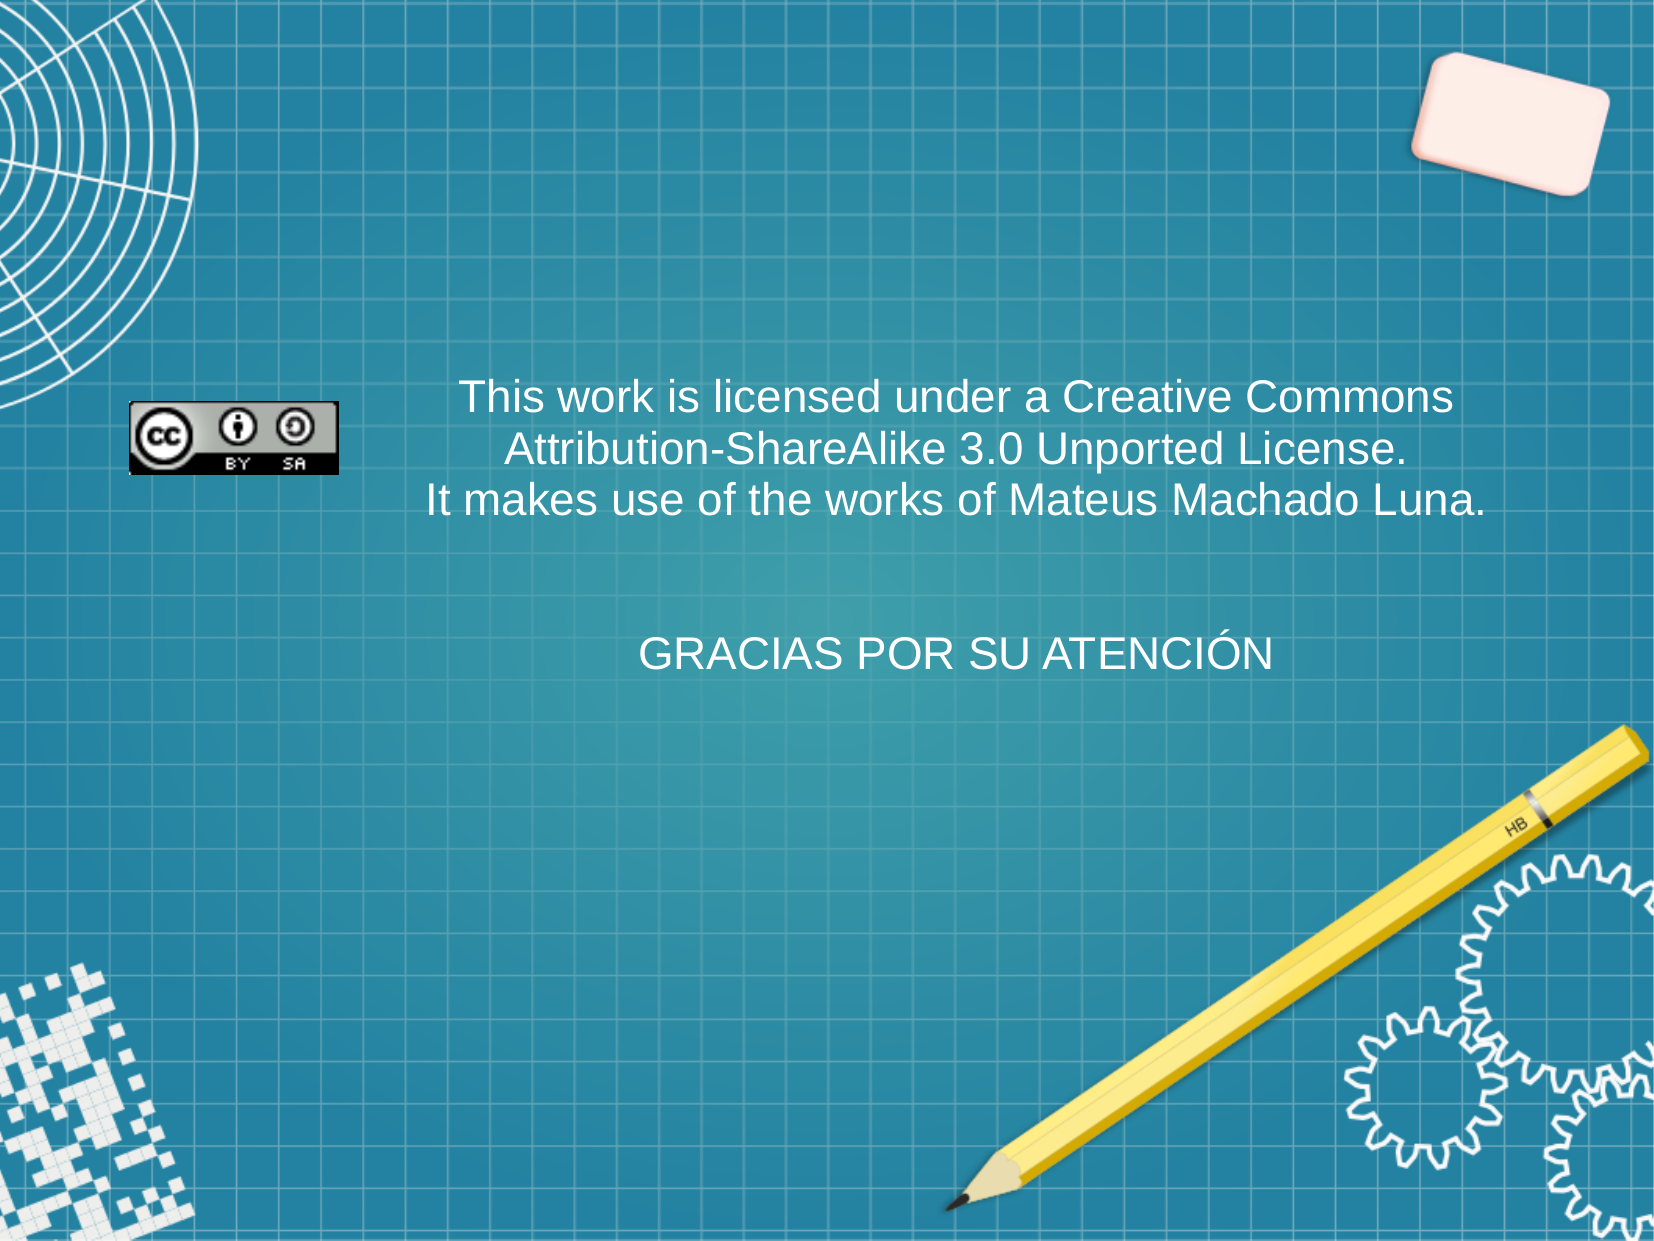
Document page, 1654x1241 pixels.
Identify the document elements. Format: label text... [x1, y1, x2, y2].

title This work is licensed under a Creative Commons Attribution-ShareAlike 3.0 Unported License. It makes use of the works of Mateus Machado Luna. GRACIAS POR SU ATENCIÓN [366, 306, 1548, 745]
picture [0, 0, 1654, 1241]
